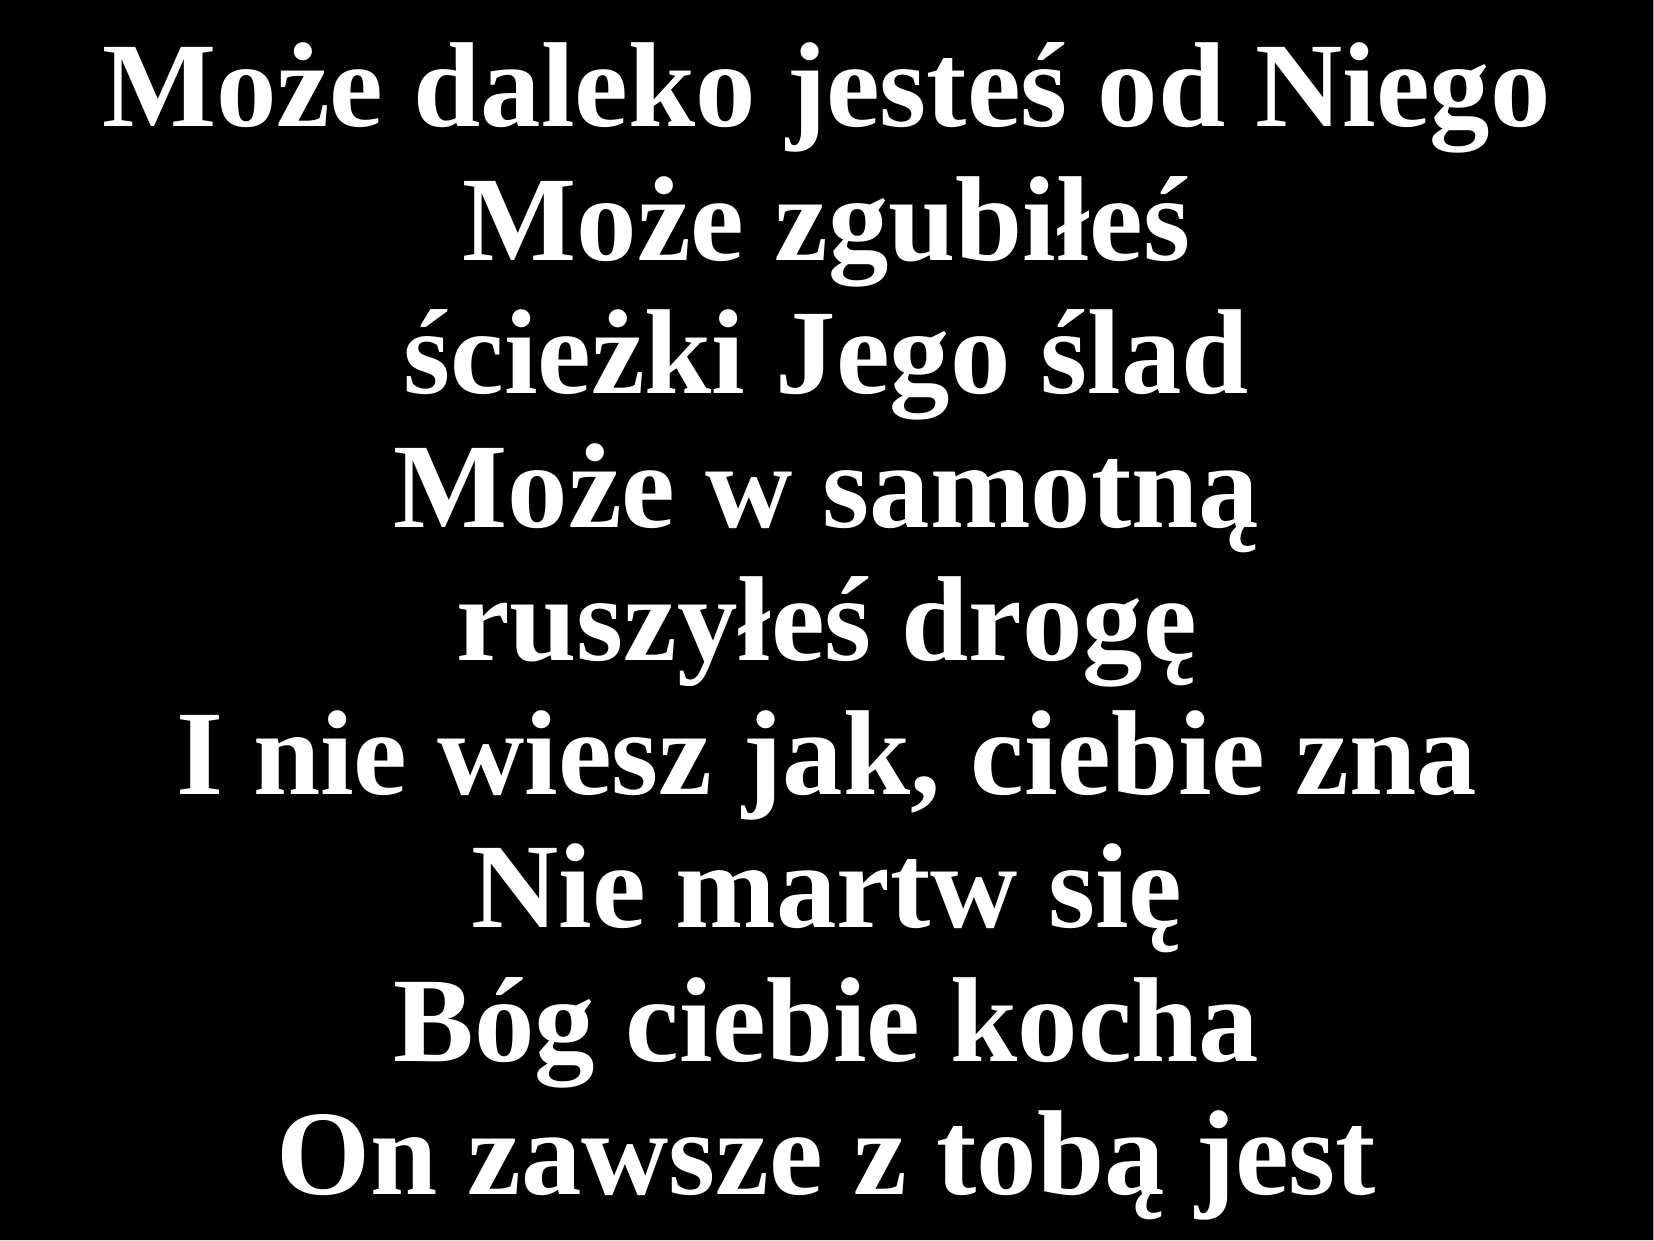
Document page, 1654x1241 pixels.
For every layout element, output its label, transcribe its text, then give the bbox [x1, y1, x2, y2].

title Może daleko jesteś od Niego Może zgubiłeś ścieżki Jego ślad Może w samotną ruszyłeś drogę I nie wiesz jak, ciebie zna Nie martw się Bóg ciebie kocha On zawsze z tobą jest [0, 0, 1654, 1241]
